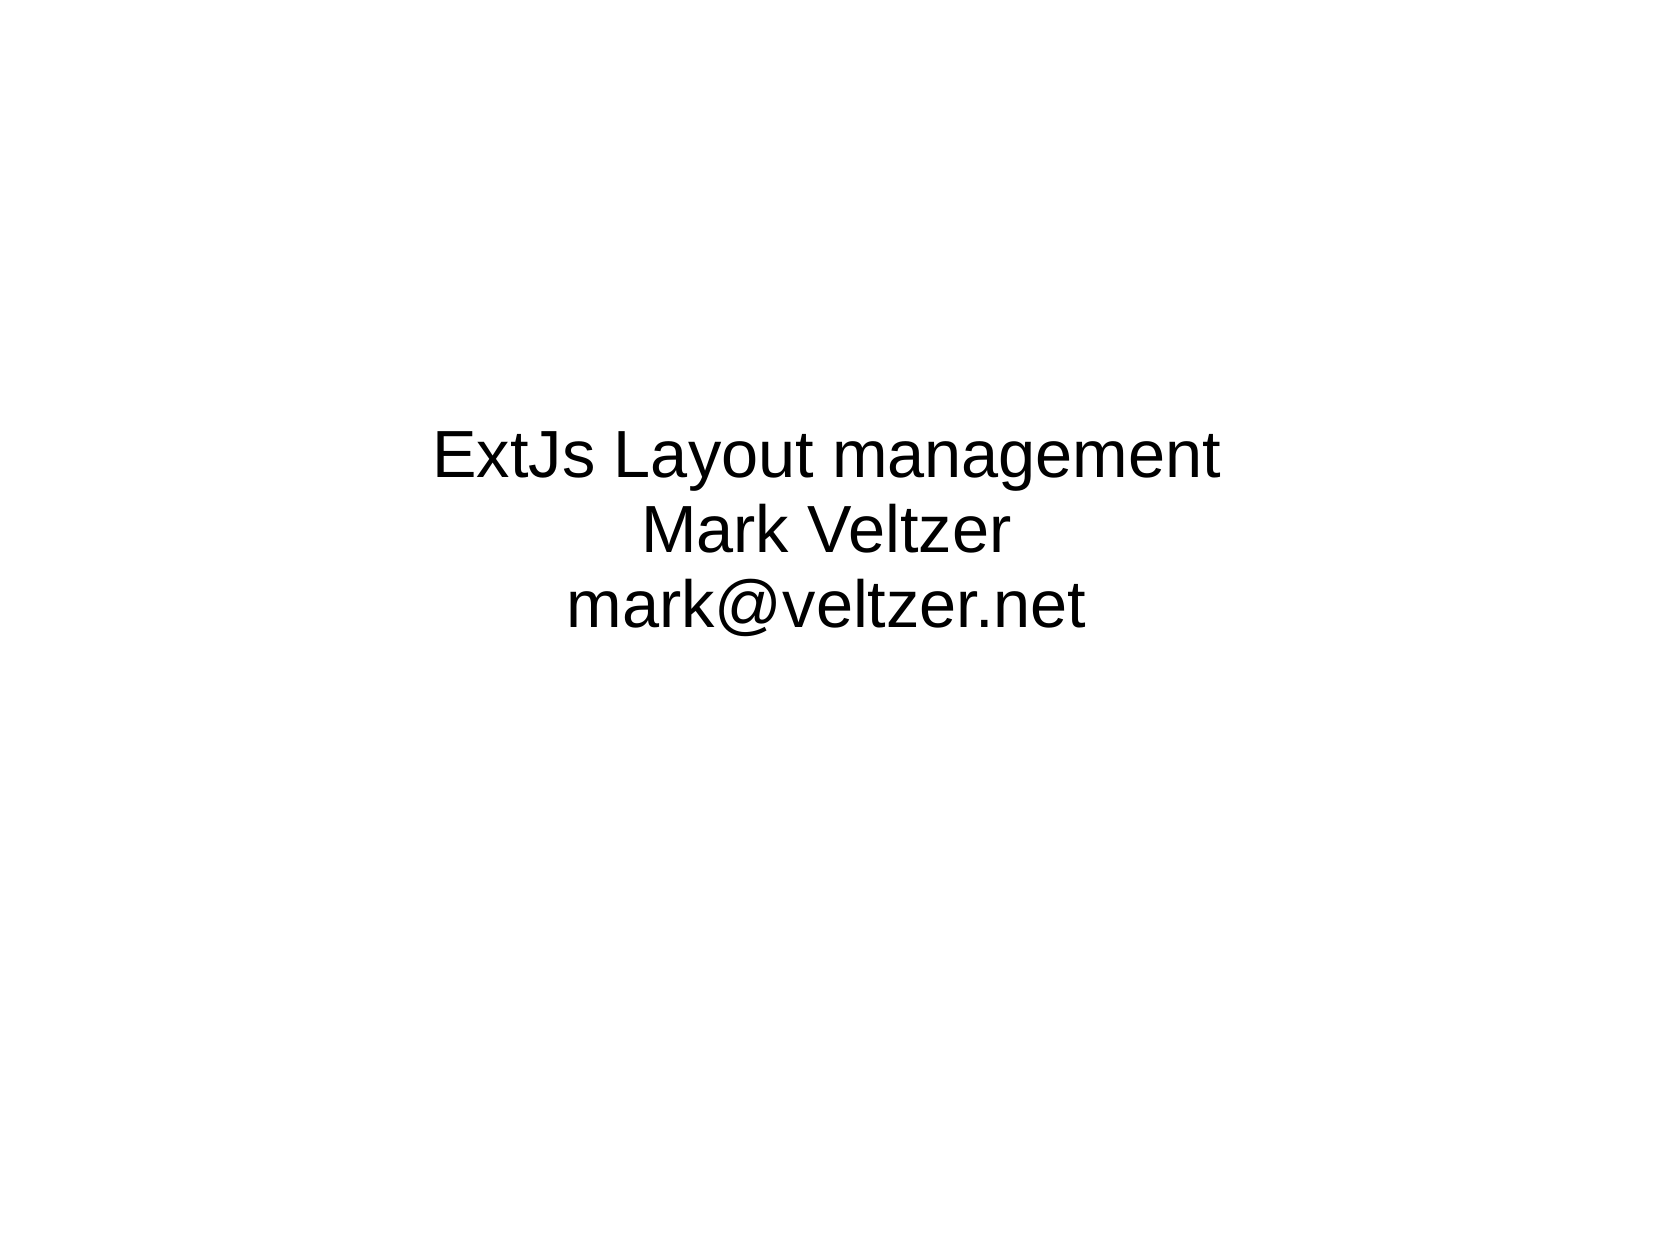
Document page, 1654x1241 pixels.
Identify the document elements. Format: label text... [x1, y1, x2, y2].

subtitle ExtJs Layout management Mark Veltzer mark@veltzer.net [82, 49, 1571, 1010]
